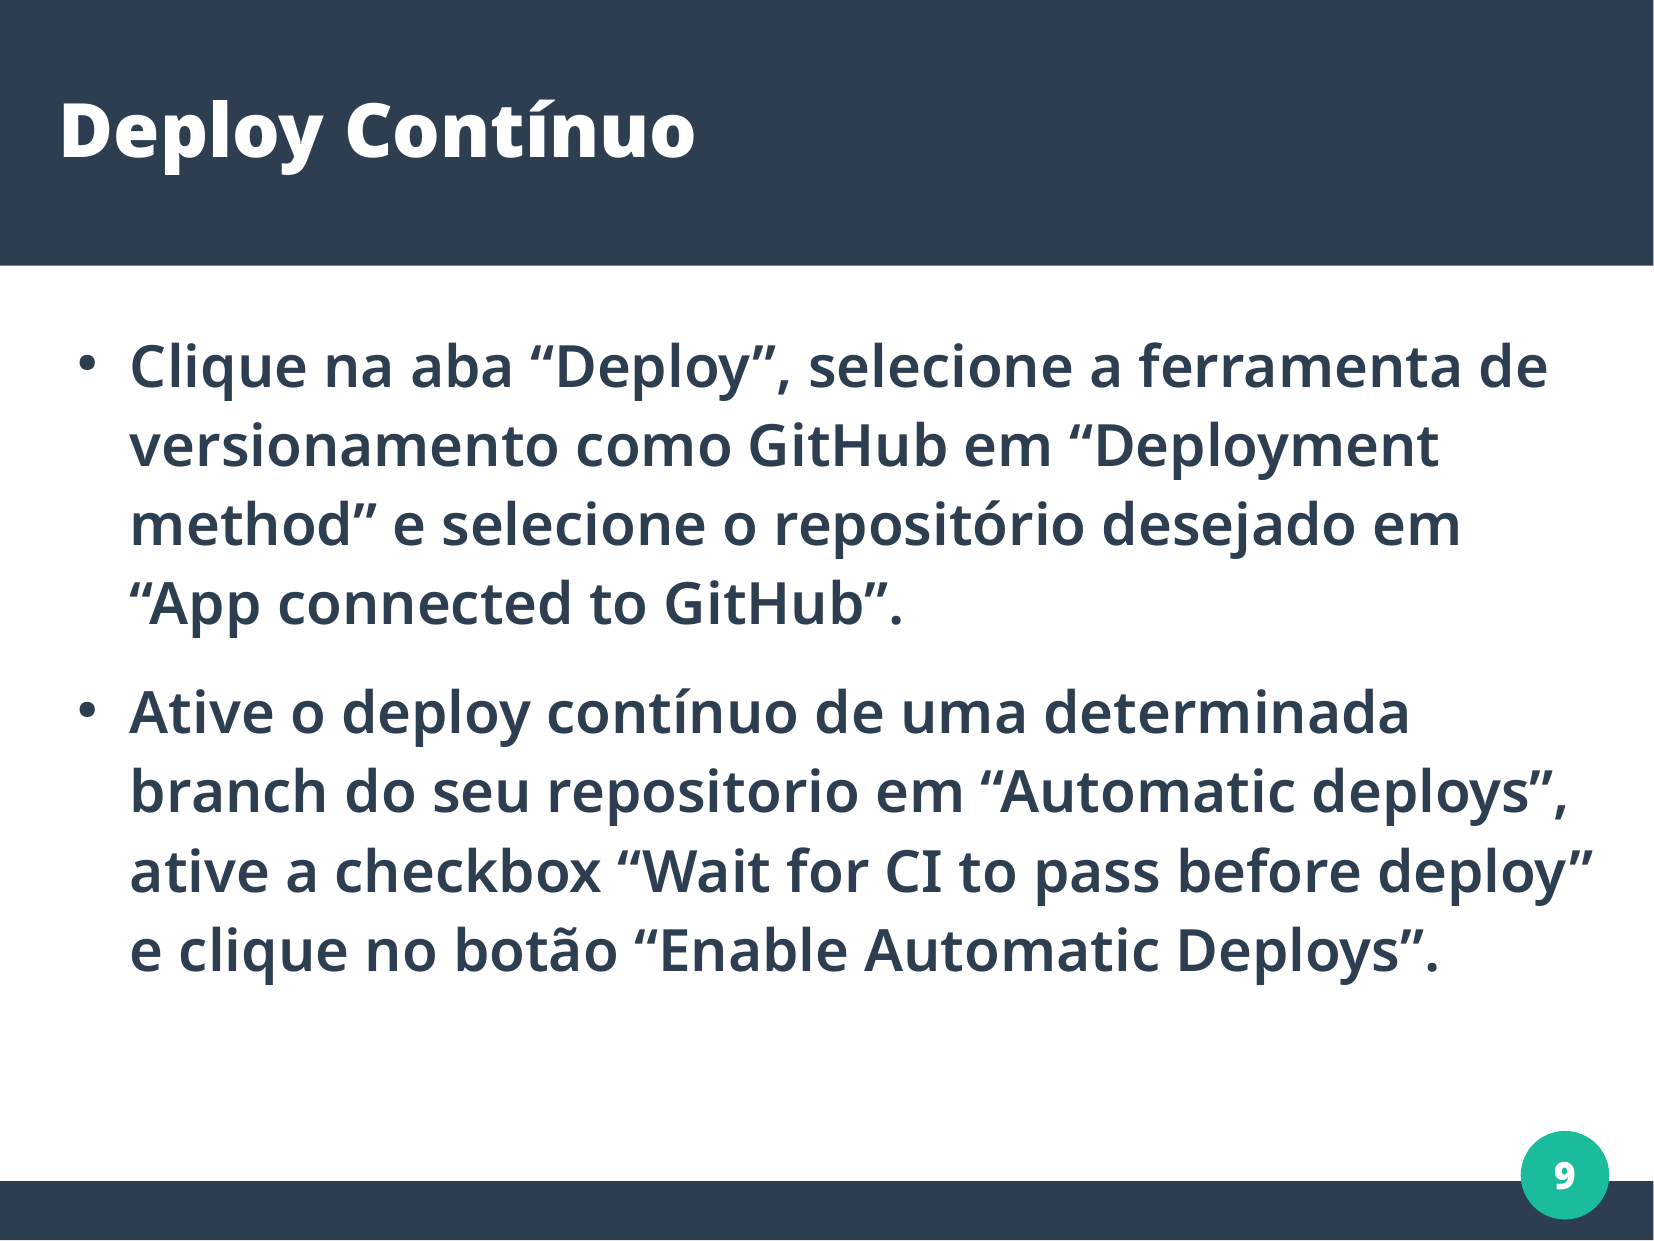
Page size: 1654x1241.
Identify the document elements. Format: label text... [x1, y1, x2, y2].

list Clique na aba “Deploy”, selecione a ferramenta de versionamento como GitHub em “Deployment method” e selecione o repositório desejado em “App connected to GitHub”. Ative o deploy contínuo de uma determinada branch do seu repositorio em “Automatic deploys”, ative a checkbox “Wait for CI to pass before deploy” e clique no botão “Enable Automatic Deploys”. [59, 324, 1595, 1152]
title Deploy Contínuo [59, 49, 1595, 207]
